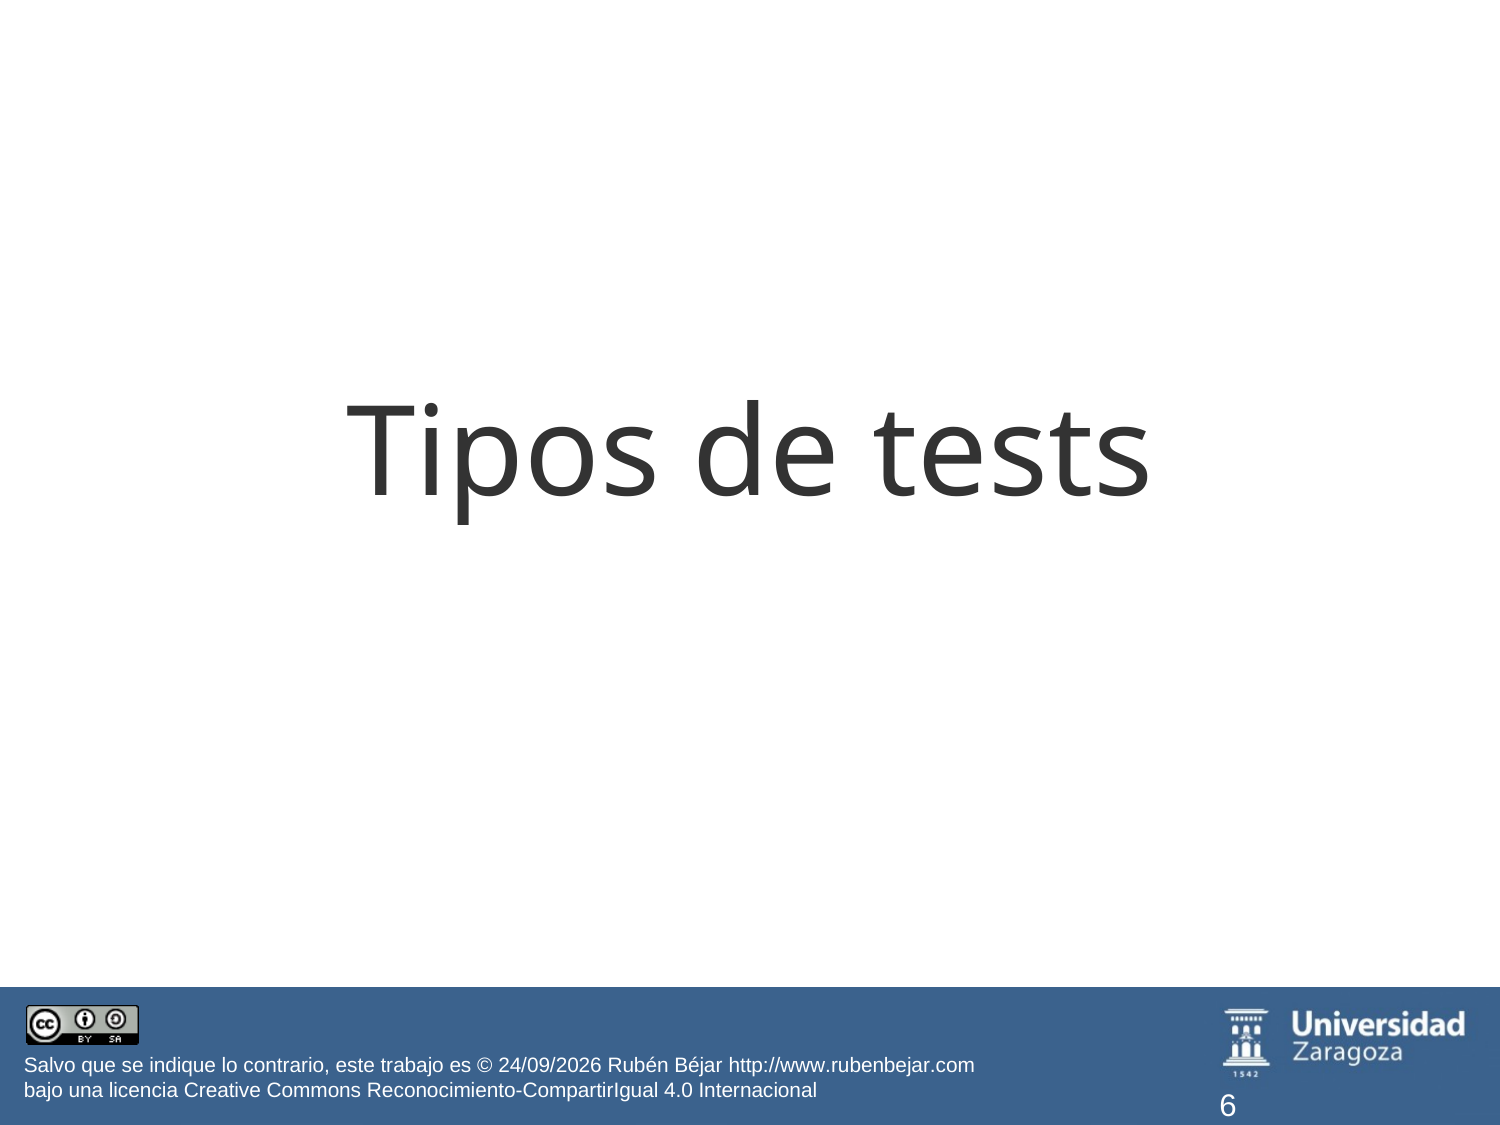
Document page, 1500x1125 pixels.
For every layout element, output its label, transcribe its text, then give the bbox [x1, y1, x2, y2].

picture [0, 987, 1500, 1125]
text_box Tipos de tests [169, 307, 1331, 585]
